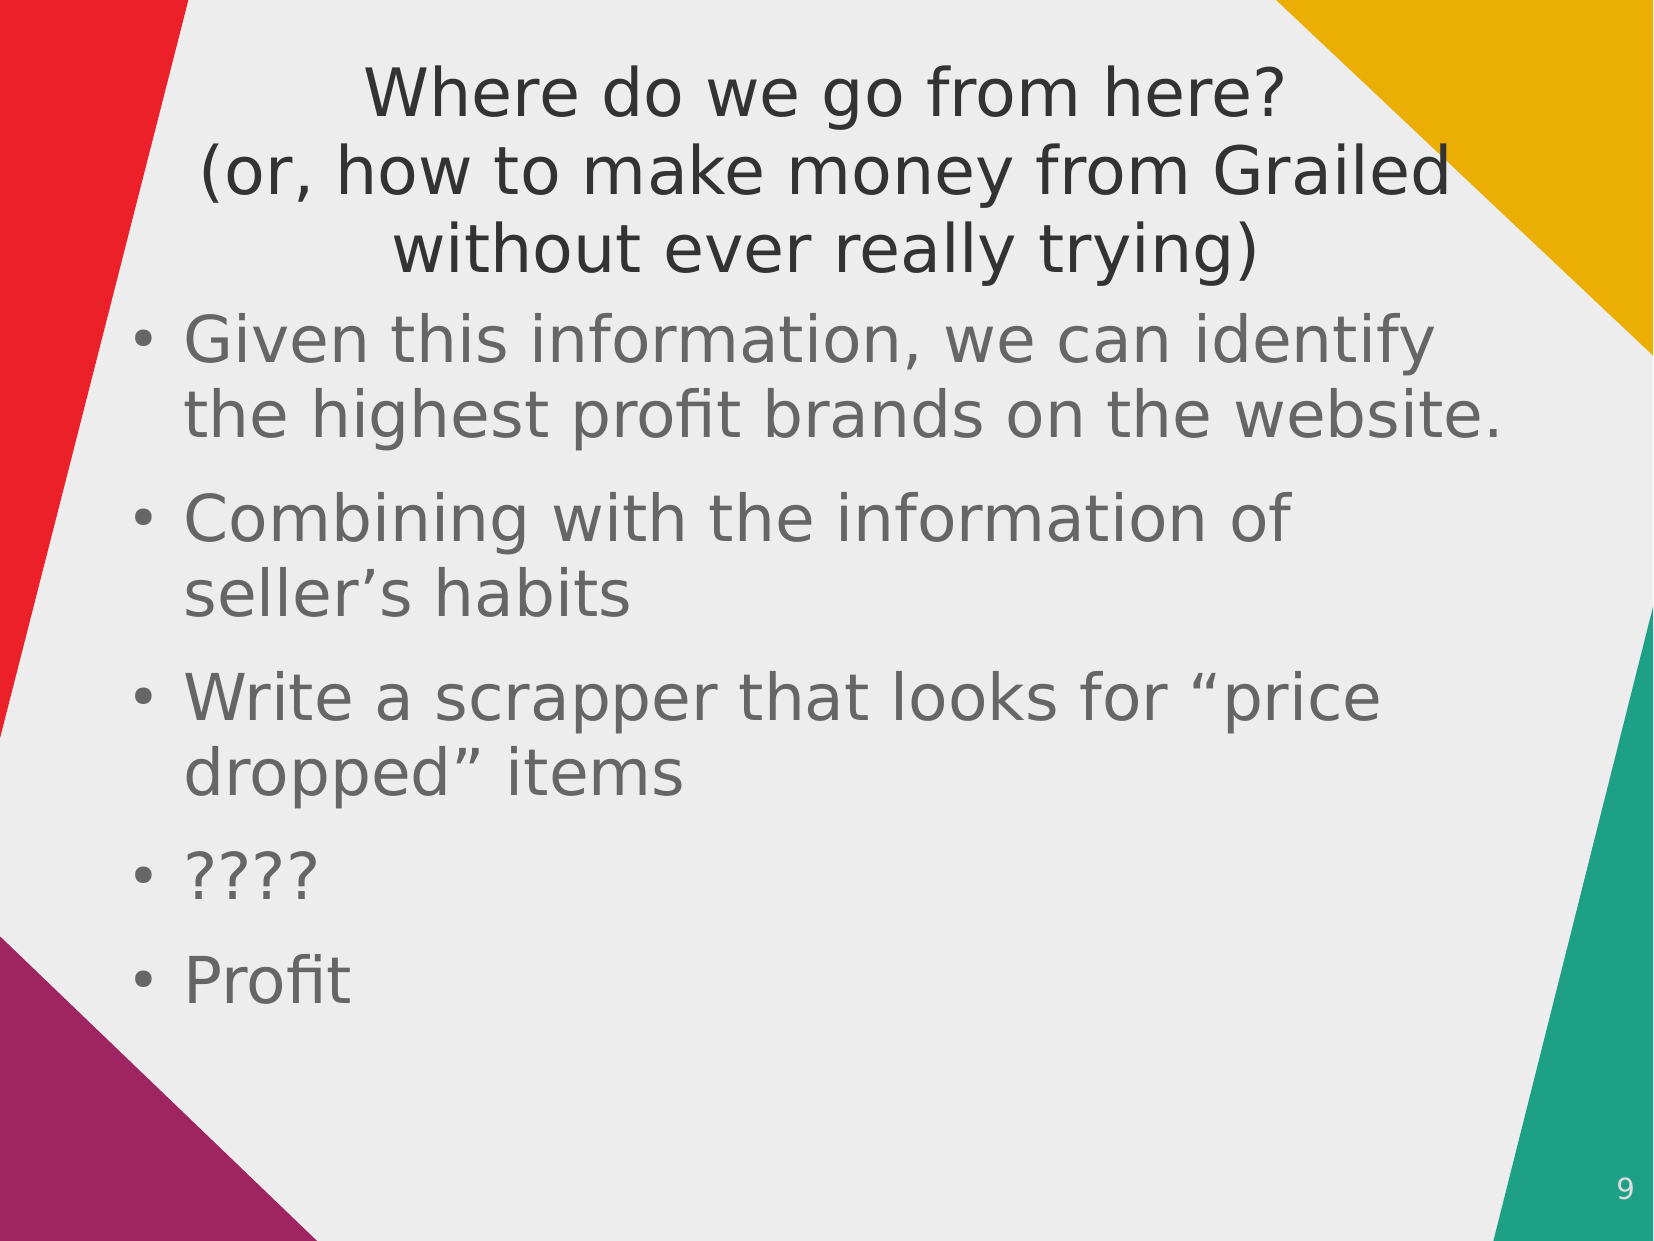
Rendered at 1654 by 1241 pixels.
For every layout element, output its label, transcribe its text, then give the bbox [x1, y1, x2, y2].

title Where do we go from here? (or, how to make money from Grailed without ever really trying) [114, 55, 1539, 288]
list Given this information, we can identify the highest profit brands on the website. Combining with the information of seller’s habits Write a scrapper that looks for “price dropped” items ???? Profit [114, 302, 1539, 1033]
